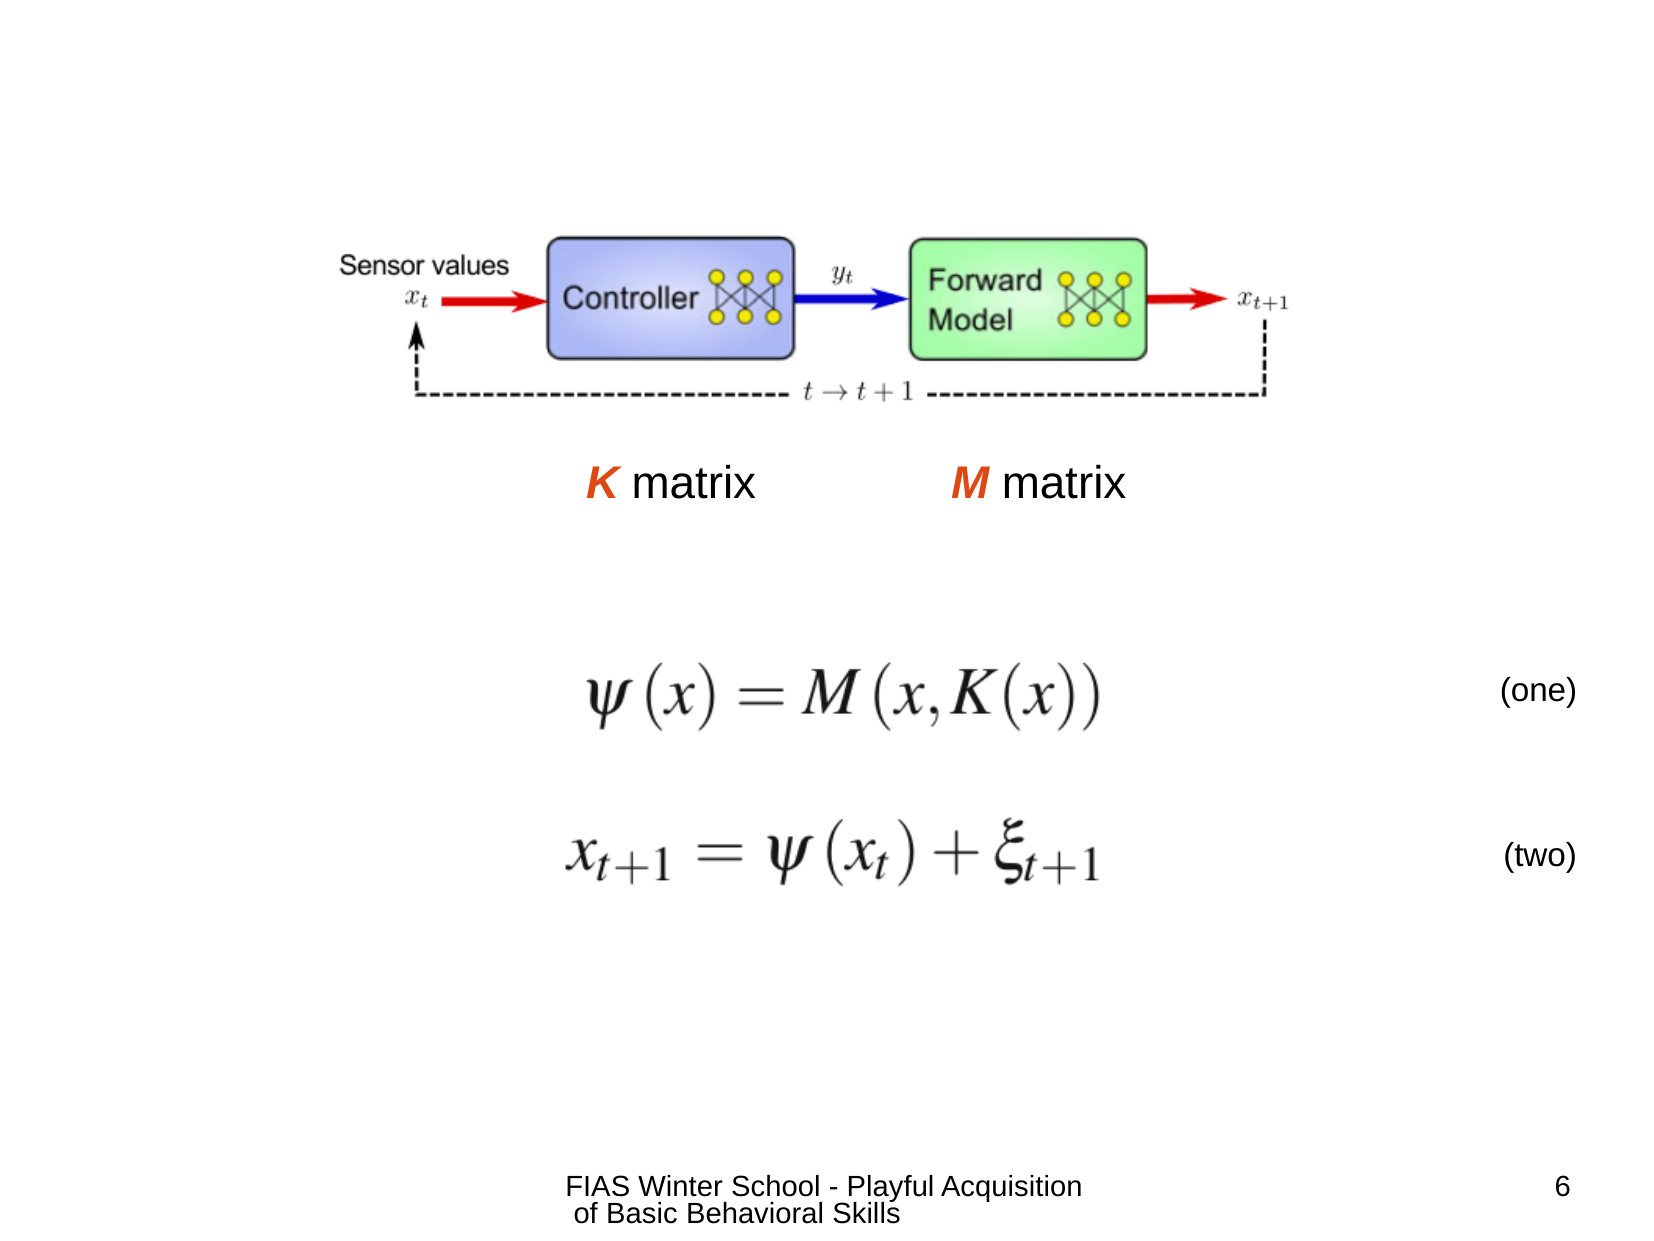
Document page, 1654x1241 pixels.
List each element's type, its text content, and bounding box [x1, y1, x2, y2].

text_box (one) [1467, 660, 1610, 721]
picture [315, 220, 1326, 416]
text_box M matrix [907, 435, 1171, 530]
picture [519, 796, 1156, 926]
text_box (two) [1469, 825, 1612, 886]
subtitle K matrix [540, 435, 803, 530]
picture [570, 644, 1117, 752]
